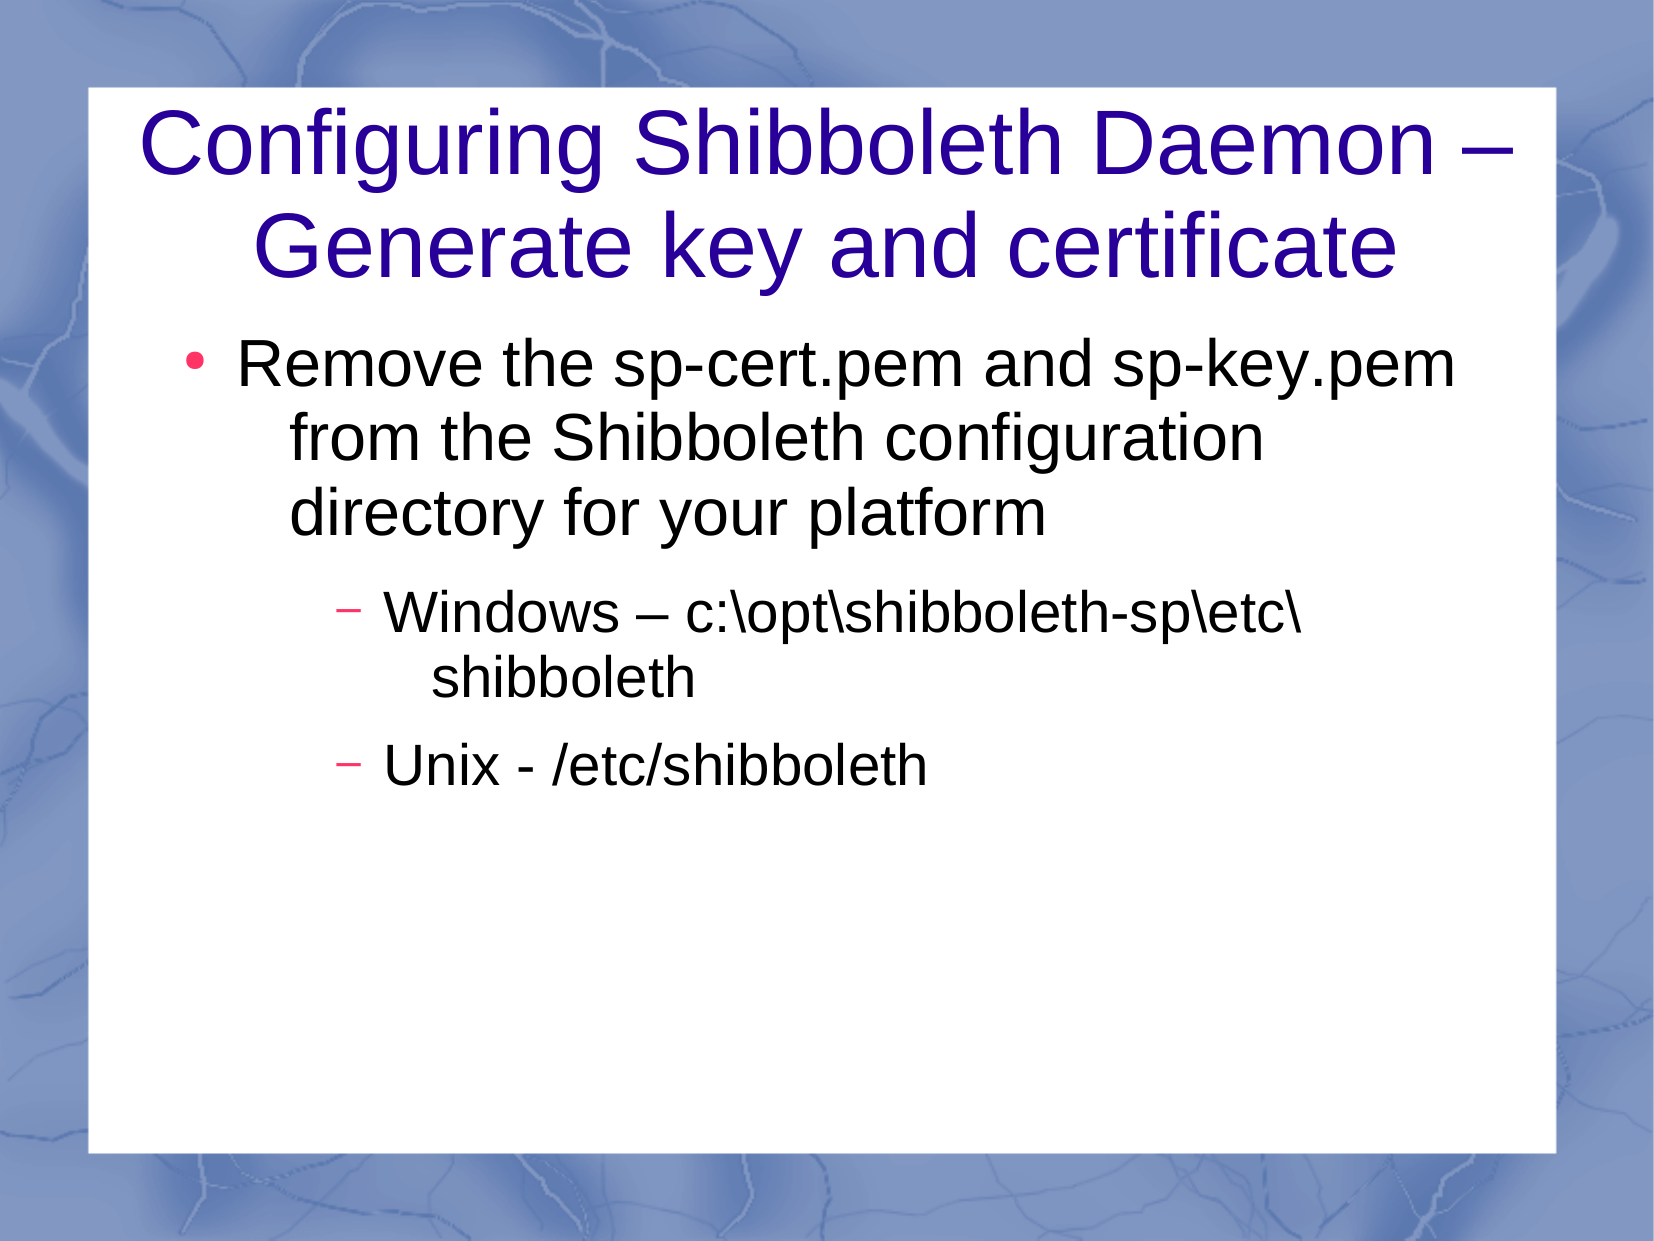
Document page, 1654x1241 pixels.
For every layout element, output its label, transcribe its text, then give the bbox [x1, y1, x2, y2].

picture [0, 0, 1654, 1241]
list Remove the sp-cert.pem and sp-key.pem from the Shibboleth configuration directory for your platform Windows – c:\opt\shibboleth-sp\etc\shibboleth Unix - /etc/shibboleth [147, 325, 1506, 996]
title Configuring Shibboleth Daemon – Generate key and certificate [118, 91, 1536, 297]
